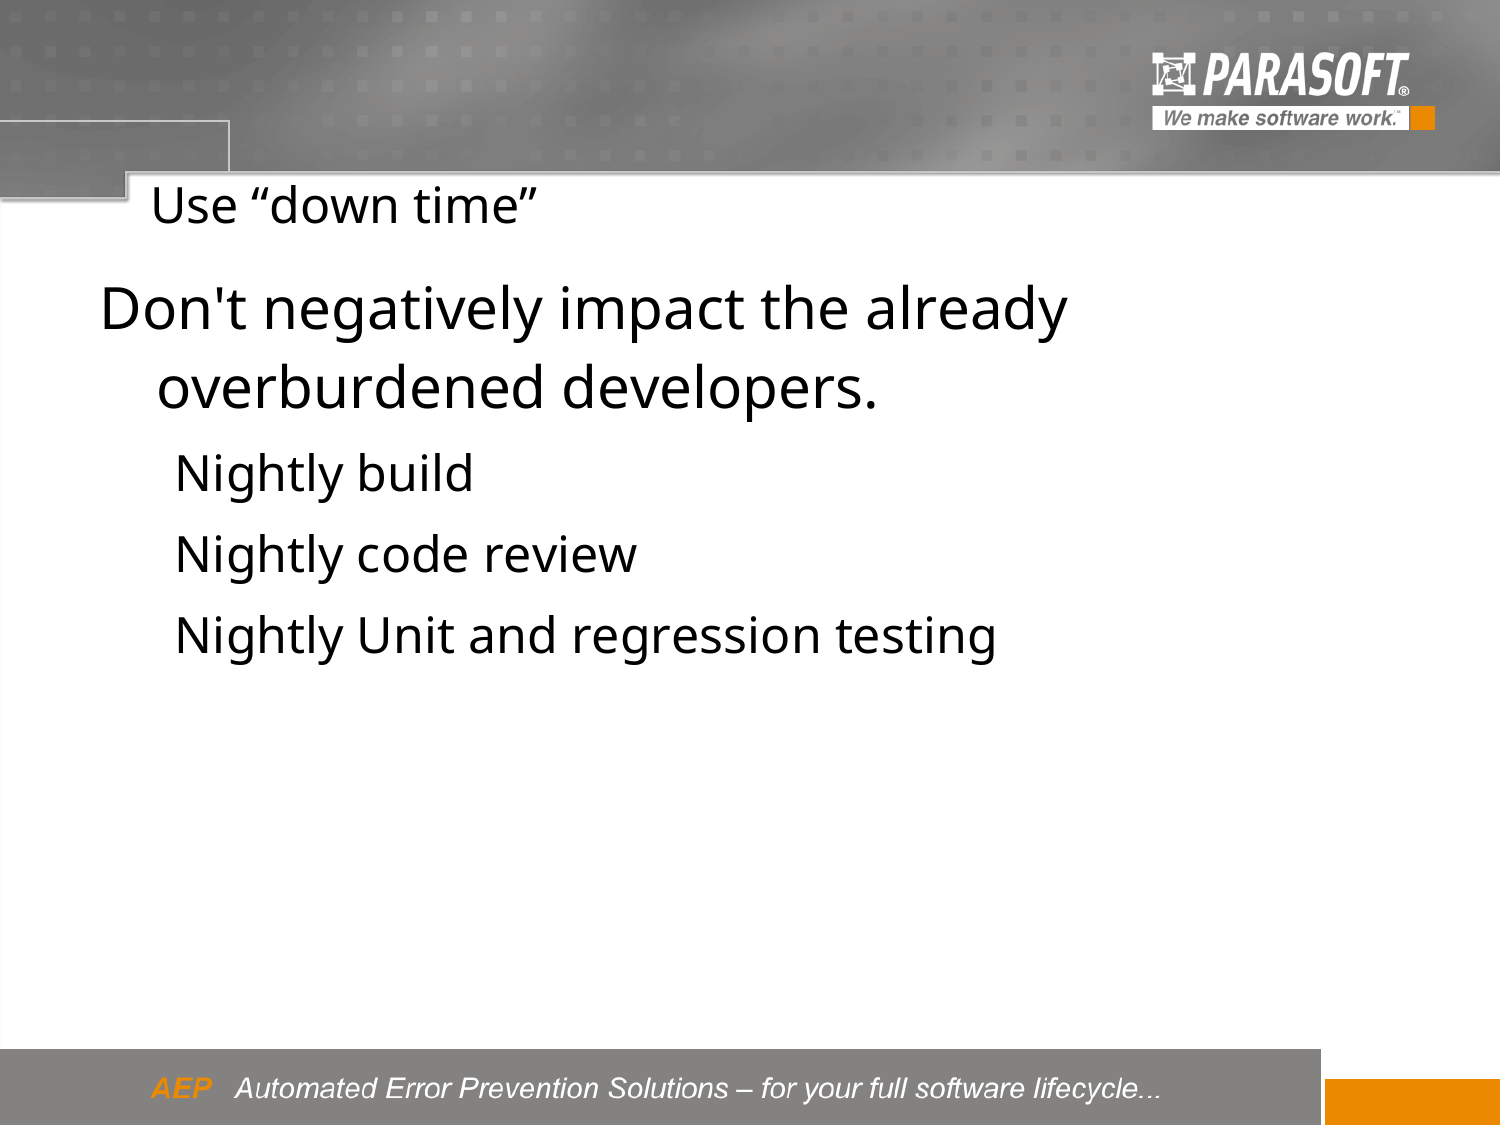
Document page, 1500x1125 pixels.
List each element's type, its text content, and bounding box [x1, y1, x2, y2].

title Use “down time” [150, 173, 1426, 235]
picture [0, 0, 1500, 1125]
list Don't negatively impact the already overburdened developers. Nightly build Nightly code review Nightly Unit and regression testing [99, 267, 1450, 995]
